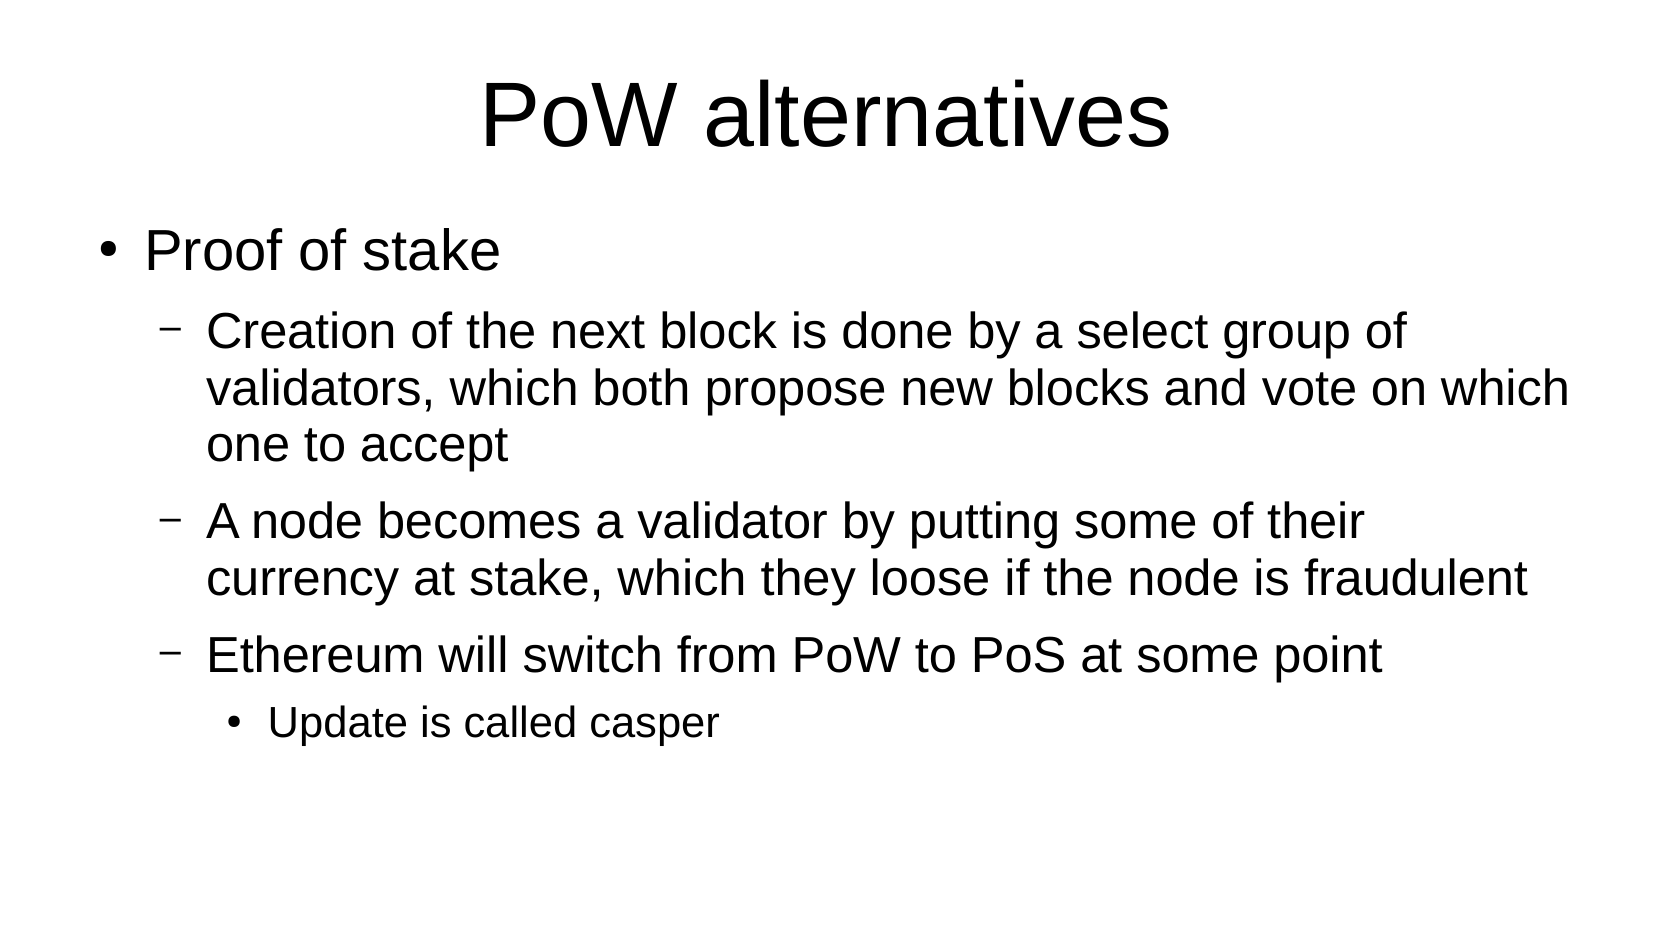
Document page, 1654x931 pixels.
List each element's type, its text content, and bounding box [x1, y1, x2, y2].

list Proof of stake Creation of the next block is done by a select group of validators, which both propose new blocks and vote on which one to accept A node becomes a validator by putting some of their currency at stake, which they loose if the node is fraudulent Ethereum will switch from PoW to PoS at some point Update is called casper [82, 217, 1571, 758]
title PoW alternatives [82, 37, 1571, 193]
